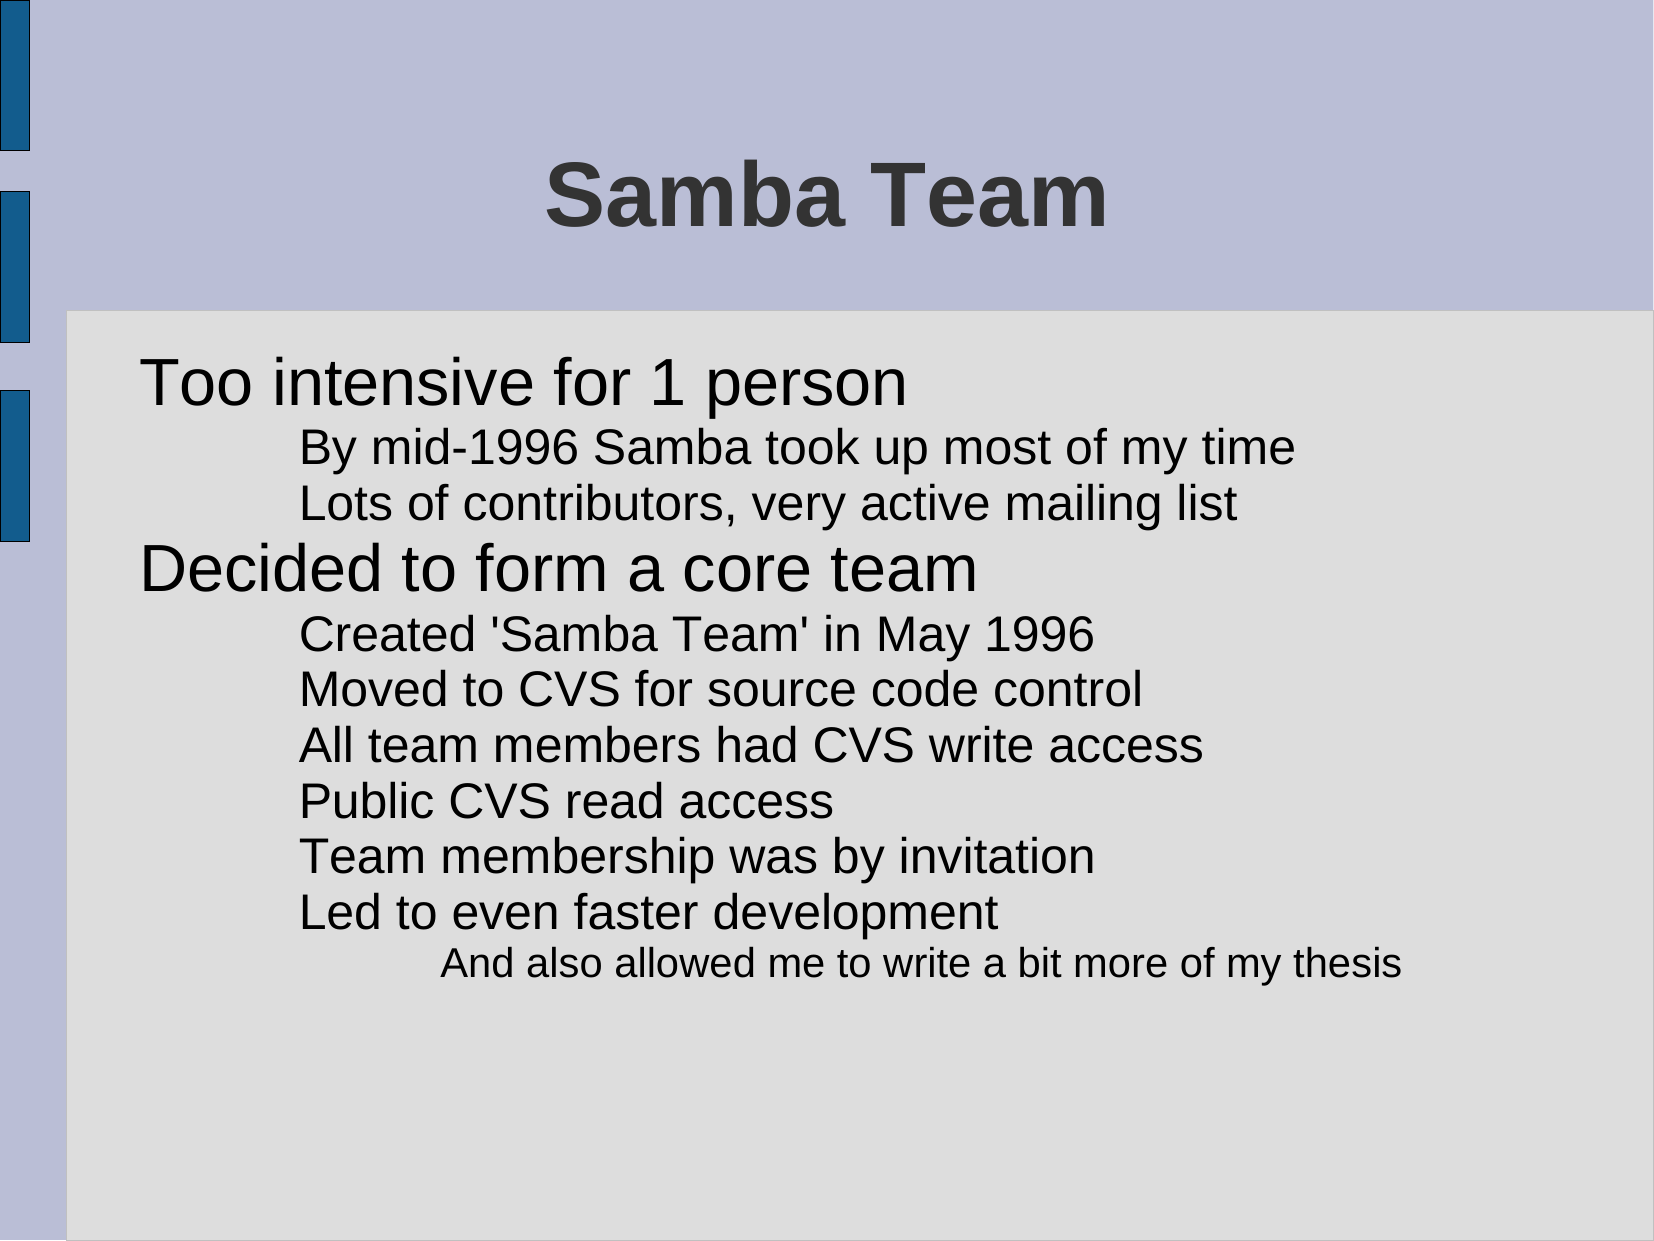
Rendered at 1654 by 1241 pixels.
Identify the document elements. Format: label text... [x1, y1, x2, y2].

title Samba Team [121, 98, 1534, 291]
list Too intensive for 1 person By mid-1996 Samba took up most of my time Lots of contributors, very active mailing list Decided to form a core team Created 'Samba Team' in May 1996 Moved to CVS for source code control All team members had CVS write access Public CVS read access Team membership was by invitation Led to even faster development And also allowed me to write a bit more of my thesis [121, 344, 1534, 1112]
